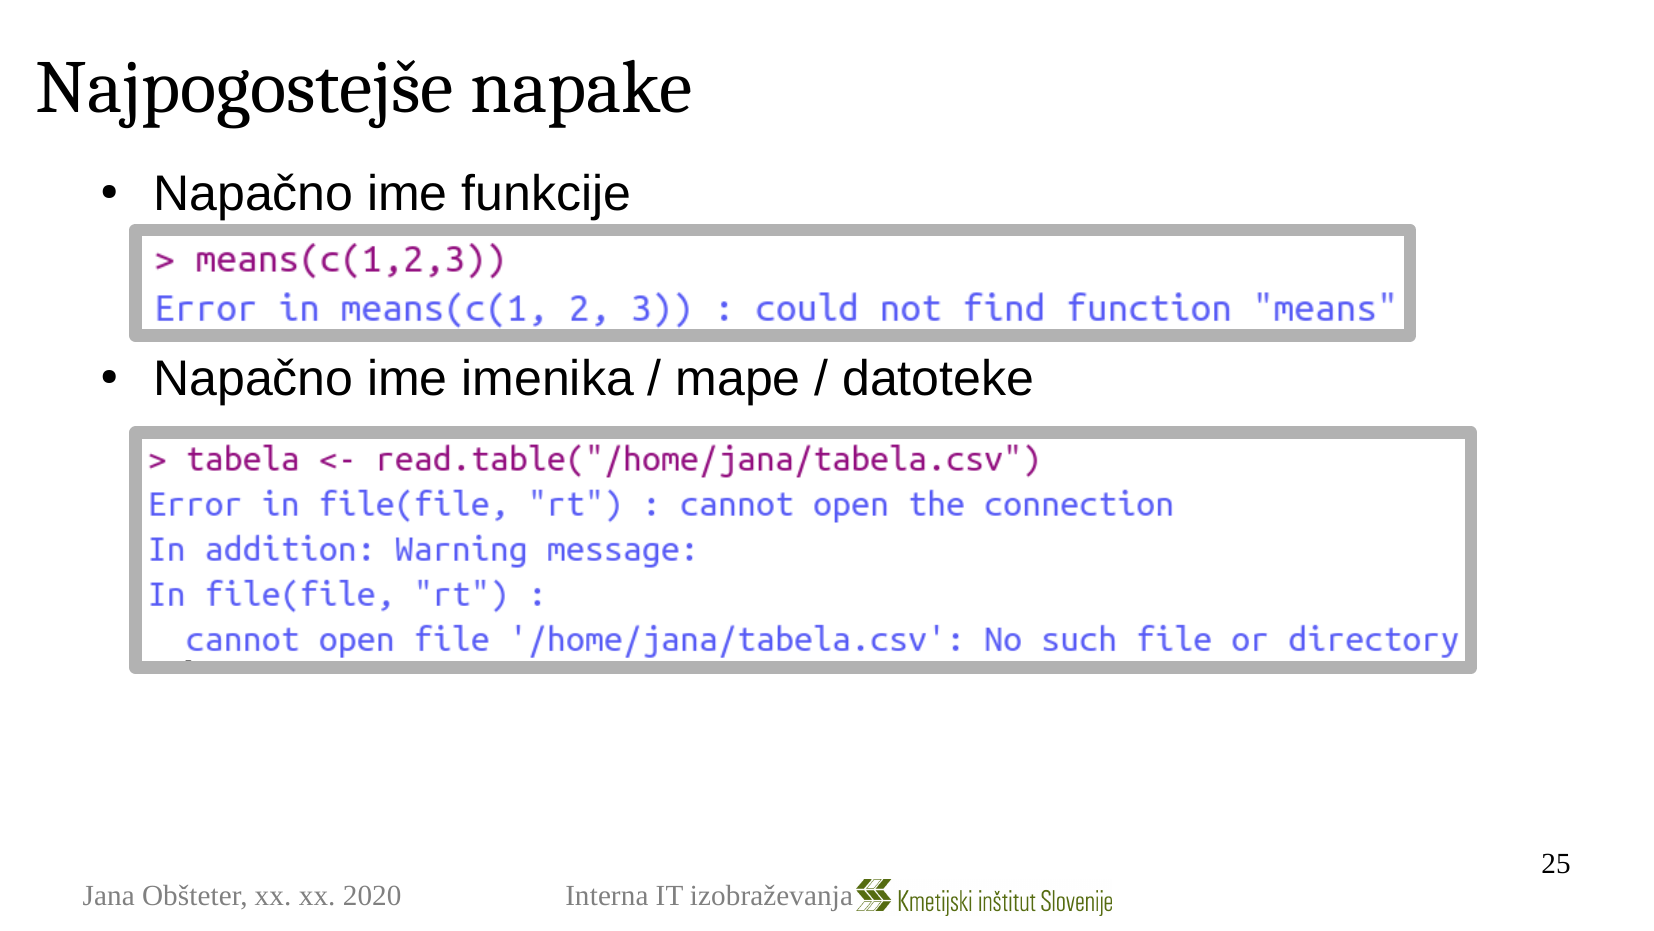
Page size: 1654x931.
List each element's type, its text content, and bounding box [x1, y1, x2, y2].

list Napačno ime funkcije Napačno ime imenika / mape / datoteke [82, 165, 1571, 863]
title Najpogostejše napake [35, 21, 1524, 154]
picture [141, 438, 1465, 662]
picture [856, 879, 1112, 916]
picture [141, 236, 1404, 330]
